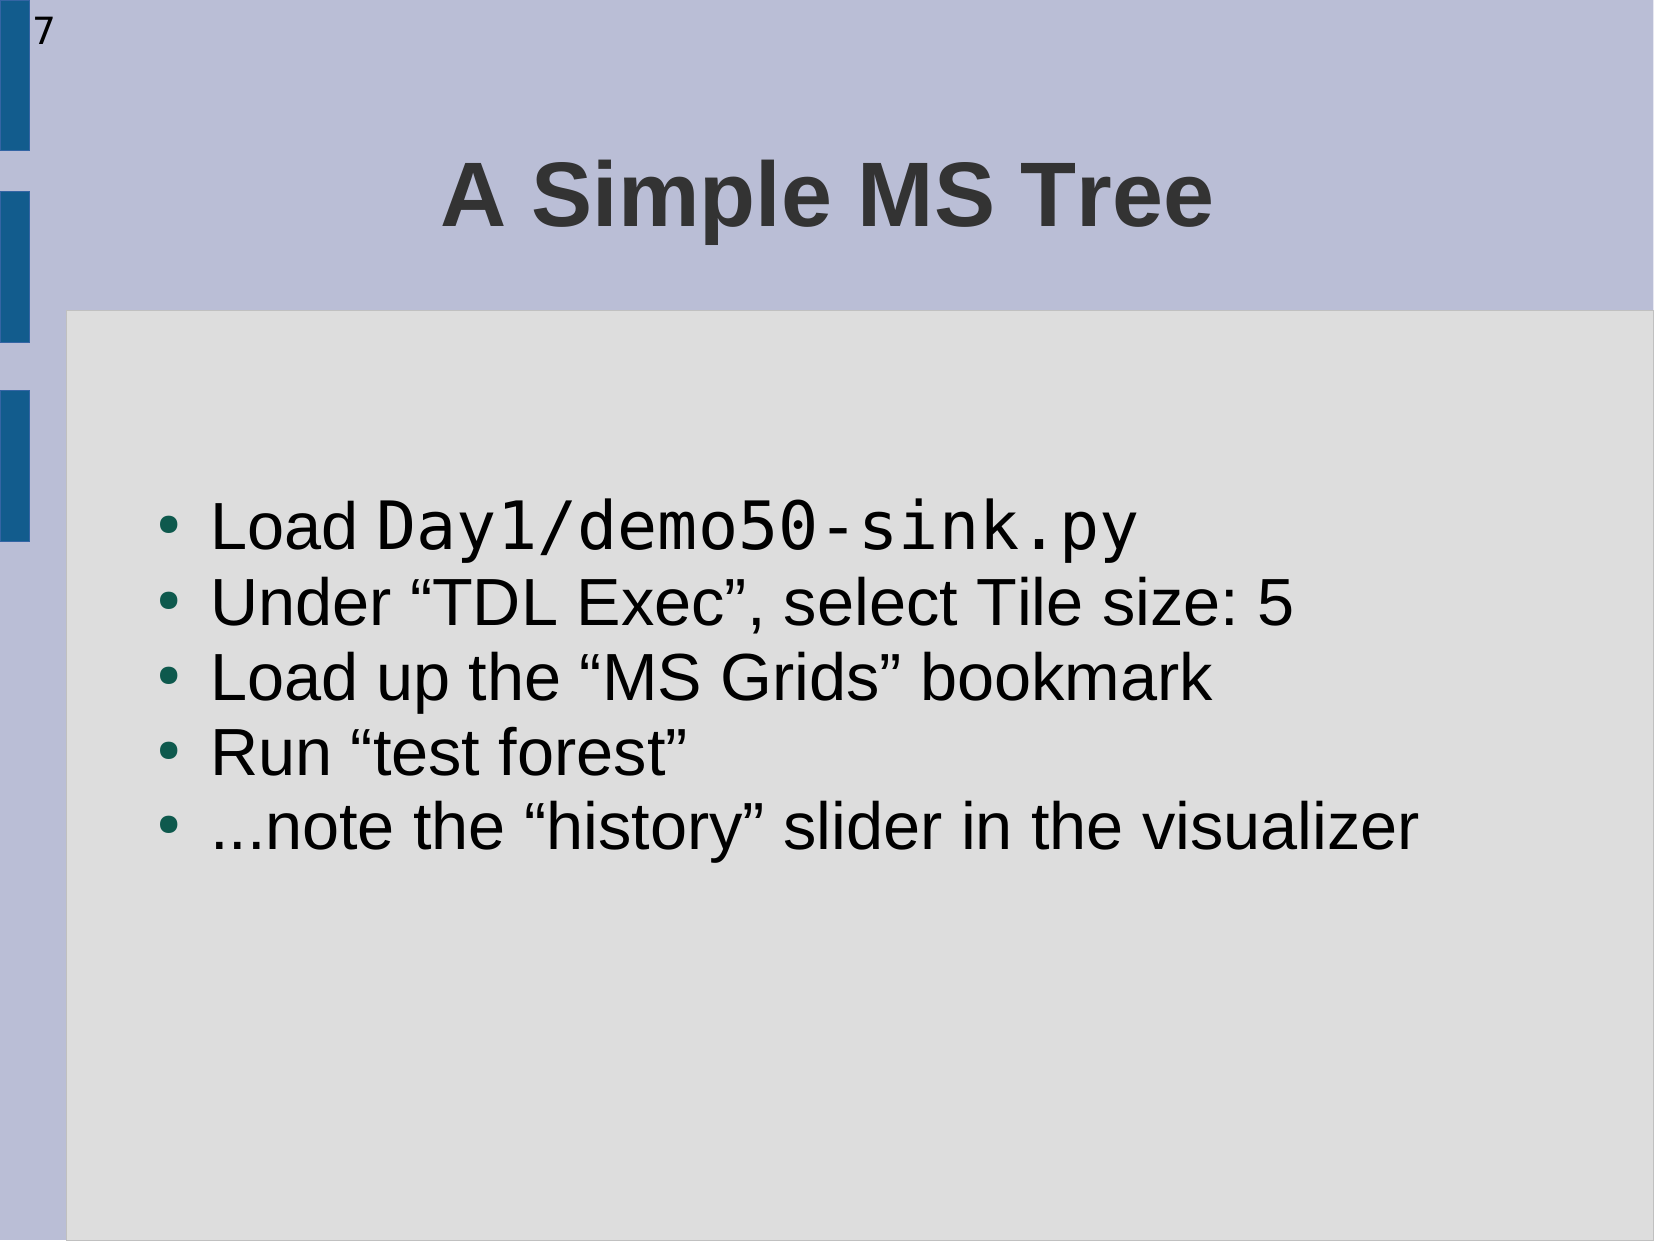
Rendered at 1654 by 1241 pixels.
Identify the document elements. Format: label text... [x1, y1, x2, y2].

text_box <number> [19, 2, 254, 76]
list Load Day1/demo50-sink.py Under “TDL Exec”, select Tile size: 5 Load up the “MS Grids” bookmark Run “test forest” ...note the “history” slider in the visualizer [121, 487, 1534, 1112]
title A Simple MS Tree [121, 91, 1534, 299]
